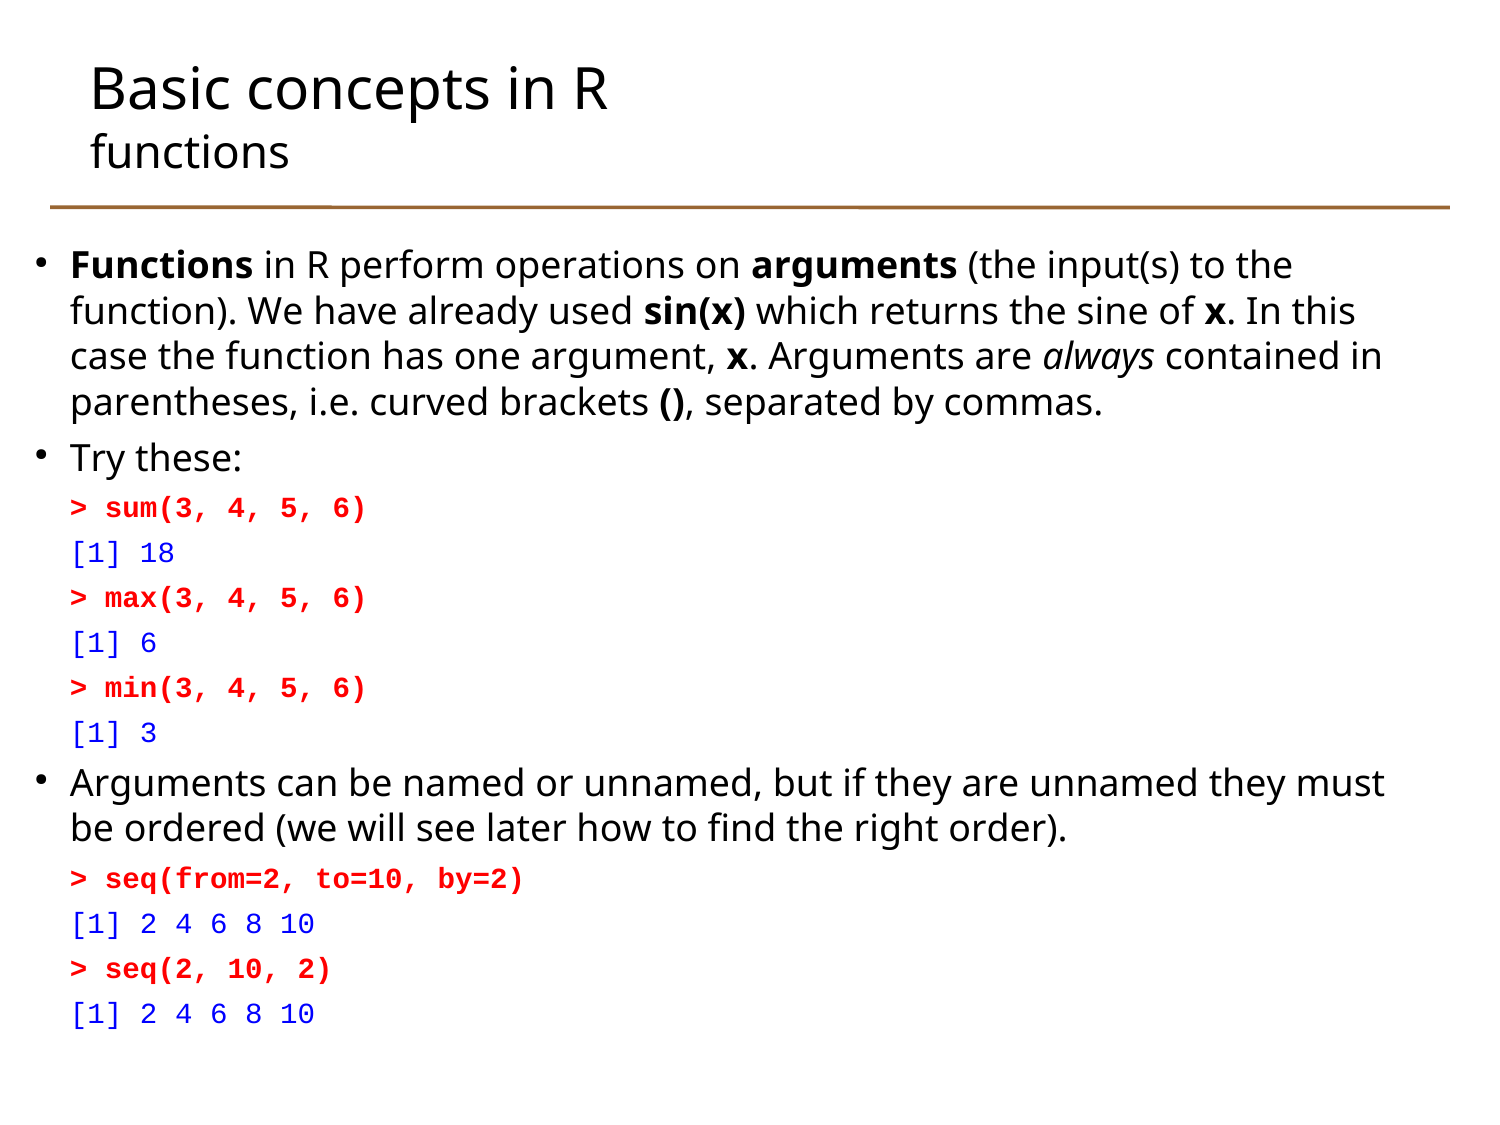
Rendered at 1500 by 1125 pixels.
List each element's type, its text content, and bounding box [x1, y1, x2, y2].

list Functions in R perform operations on arguments (the input(s) to the function). We have already used sin(x) which returns the sine of x. In this case the function has one argument, x. Arguments are always contained in parentheses, i.e. curved brackets (), separated by commas. Try these: > sum(3, 4, 5, 6) [1] 18 > max(3, 4, 5, 6) [1] 6 > min(3, 4, 5, 6) [1] 3 Arguments can be named or unnamed, but if they are unnamed they must be ordered (we will see later how to find the right order). > seq(from=2, to=10, by=2) [1] 2 4 6 8 10 > seq(2, 10, 2) [1] 2 4 6 8 10 [34, 239, 1415, 1097]
title Basic concepts in R functions [75, 41, 1422, 256]
